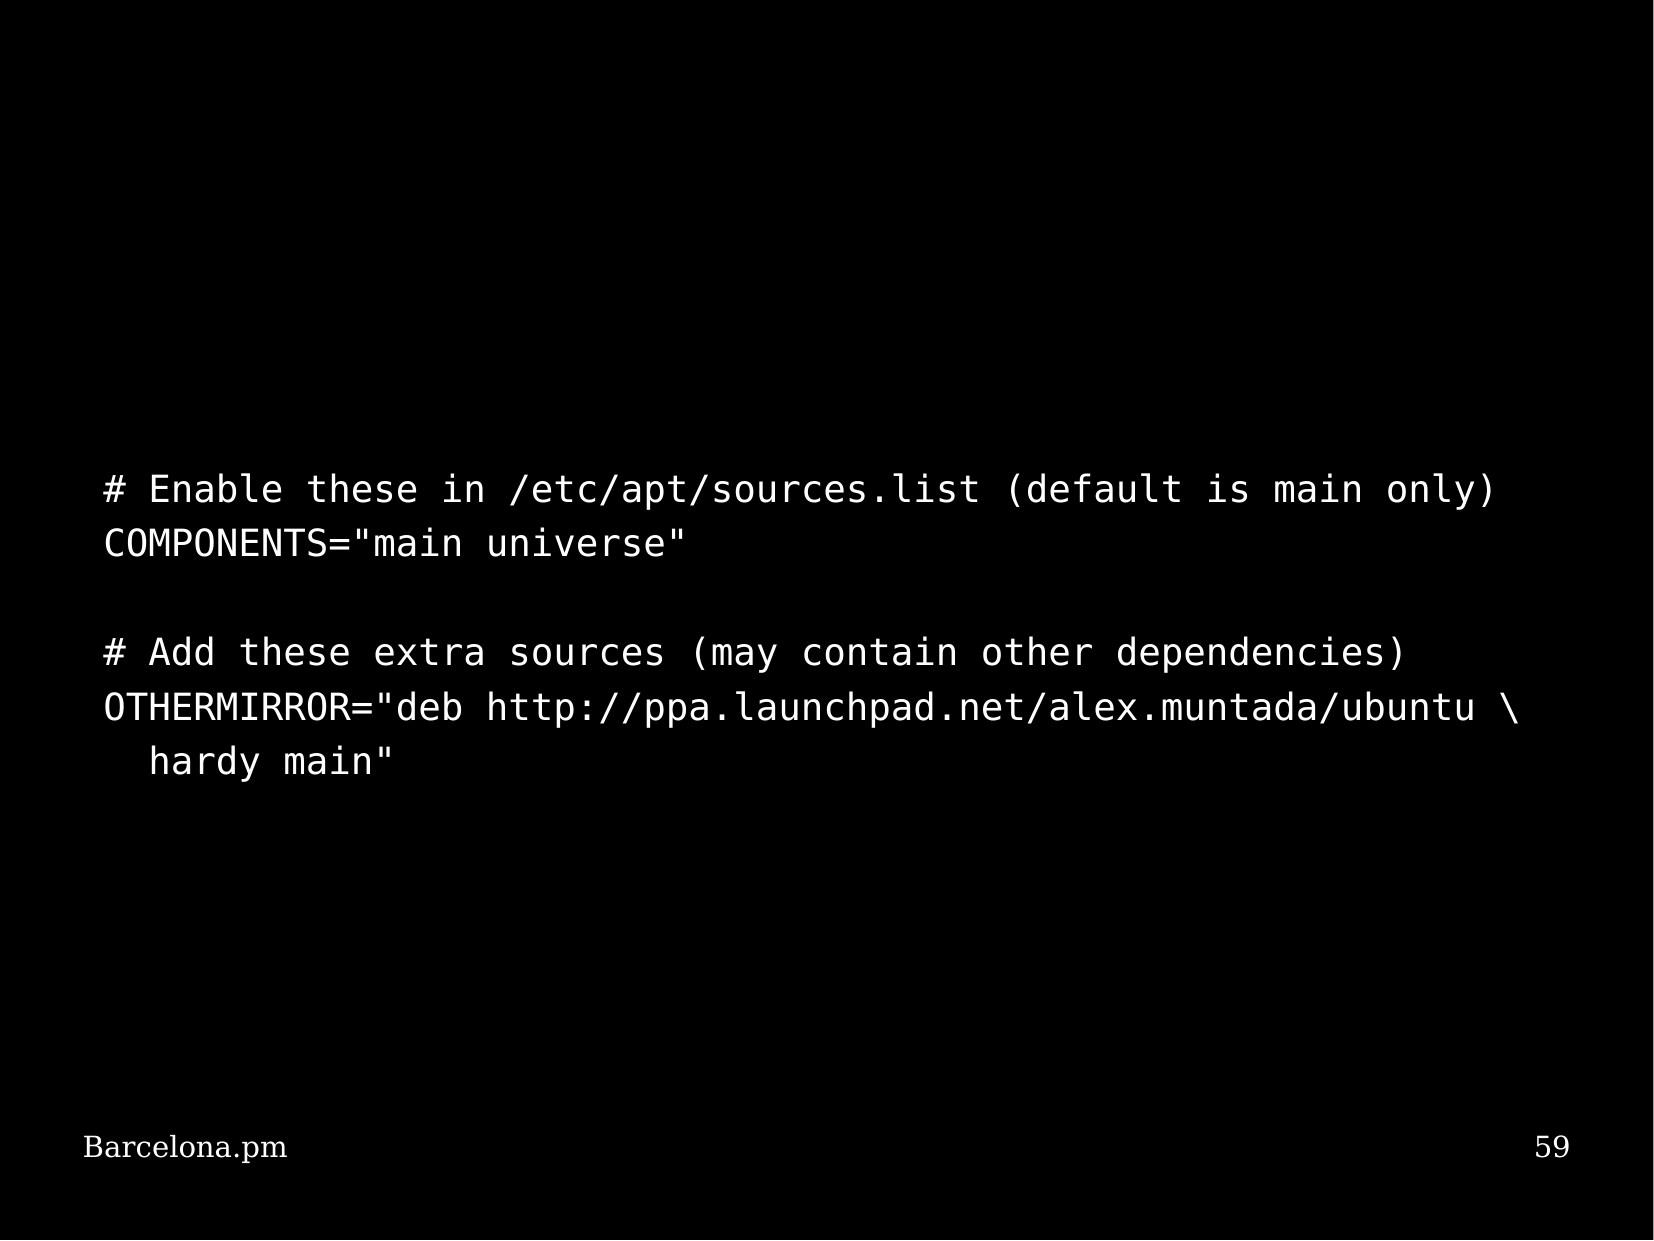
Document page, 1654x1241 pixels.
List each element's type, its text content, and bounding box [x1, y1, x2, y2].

title # Enable these in /etc/apt/sources.list (default is main only) COMPONENTS="main universe" # Add these extra sources (may contain other dependencies) OTHERMIRROR="deb http://ppa.launchpad.net/alex.muntada/ubuntu \ hardy main" [103, 462, 1551, 778]
